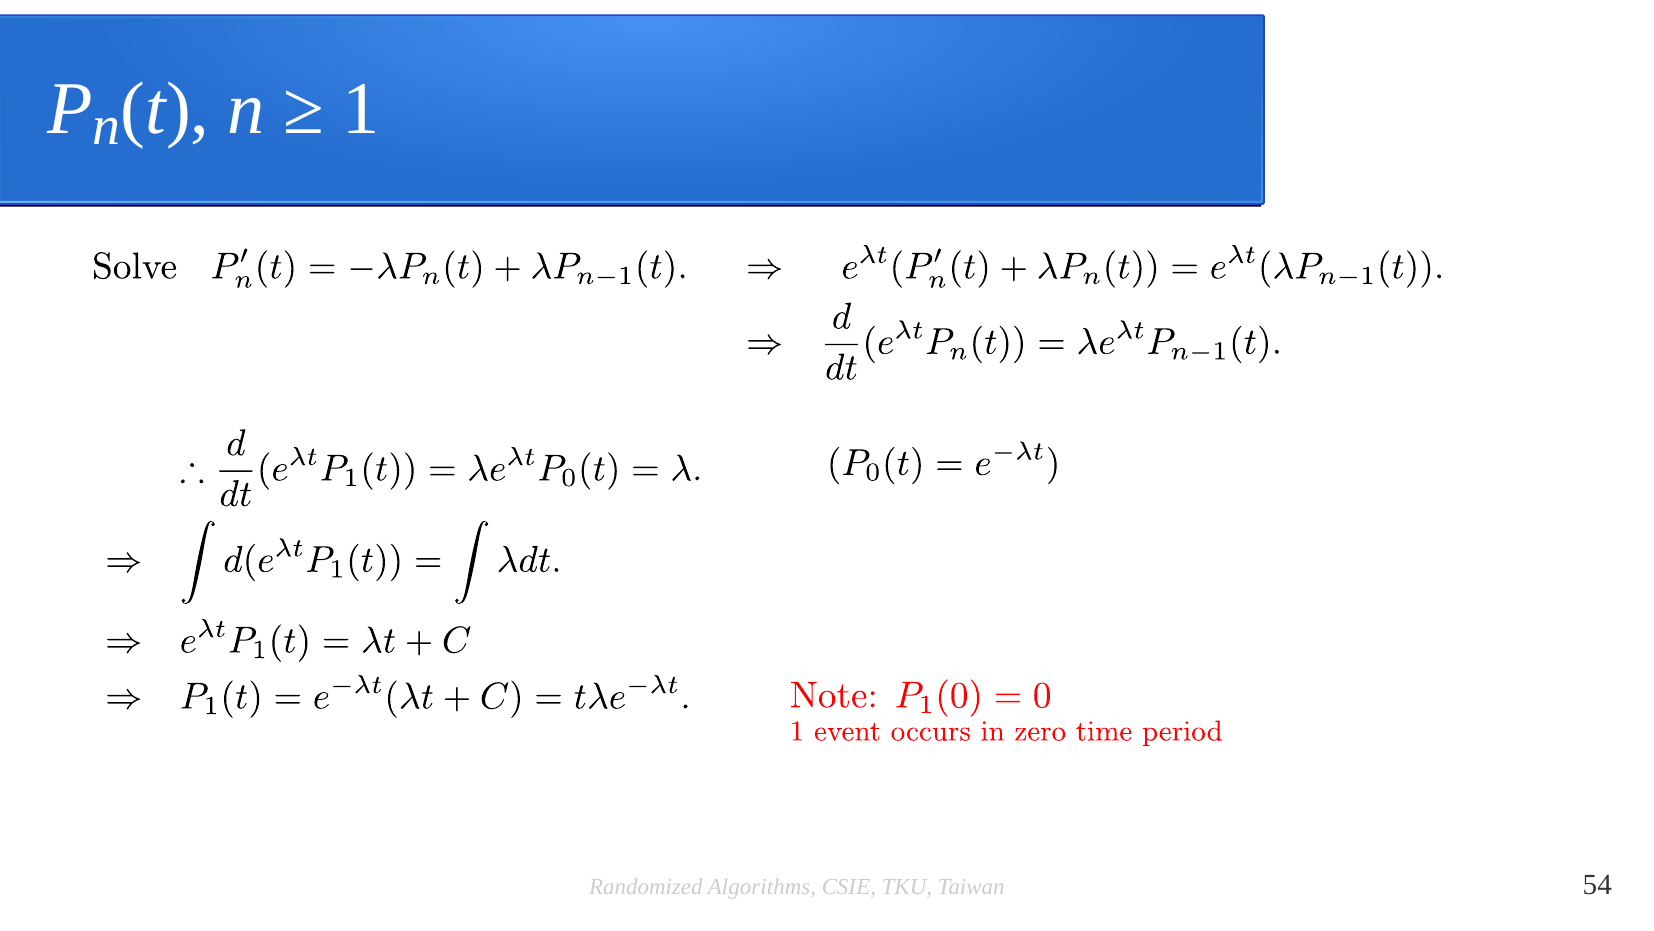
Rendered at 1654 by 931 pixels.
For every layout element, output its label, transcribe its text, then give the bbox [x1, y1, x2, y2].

picture [788, 678, 1052, 719]
picture [92, 244, 1442, 380]
text_box [791, 720, 1222, 747]
title Pn(t), n ≥ 1 [47, 35, 1199, 189]
picture [826, 441, 1057, 485]
picture [103, 427, 701, 720]
